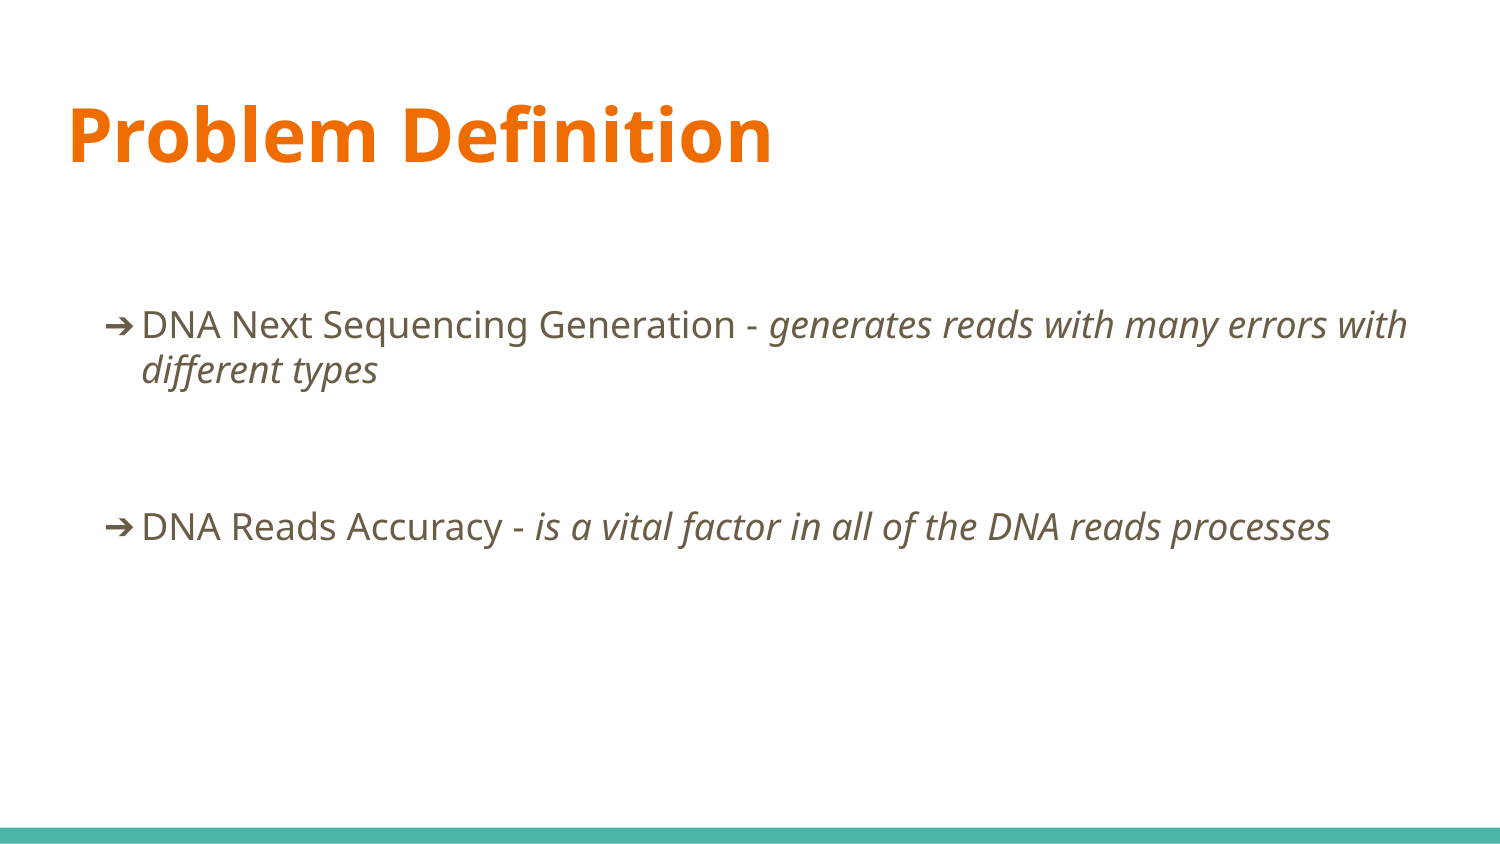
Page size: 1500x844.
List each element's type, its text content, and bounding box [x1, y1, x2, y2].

list DNA Next Sequencing Generation - generates reads with many errors with different types DNA Reads Accuracy - is a vital factor in all of the DNA reads processes [51, 207, 1449, 750]
title Problem Definition [51, 72, 1449, 189]
